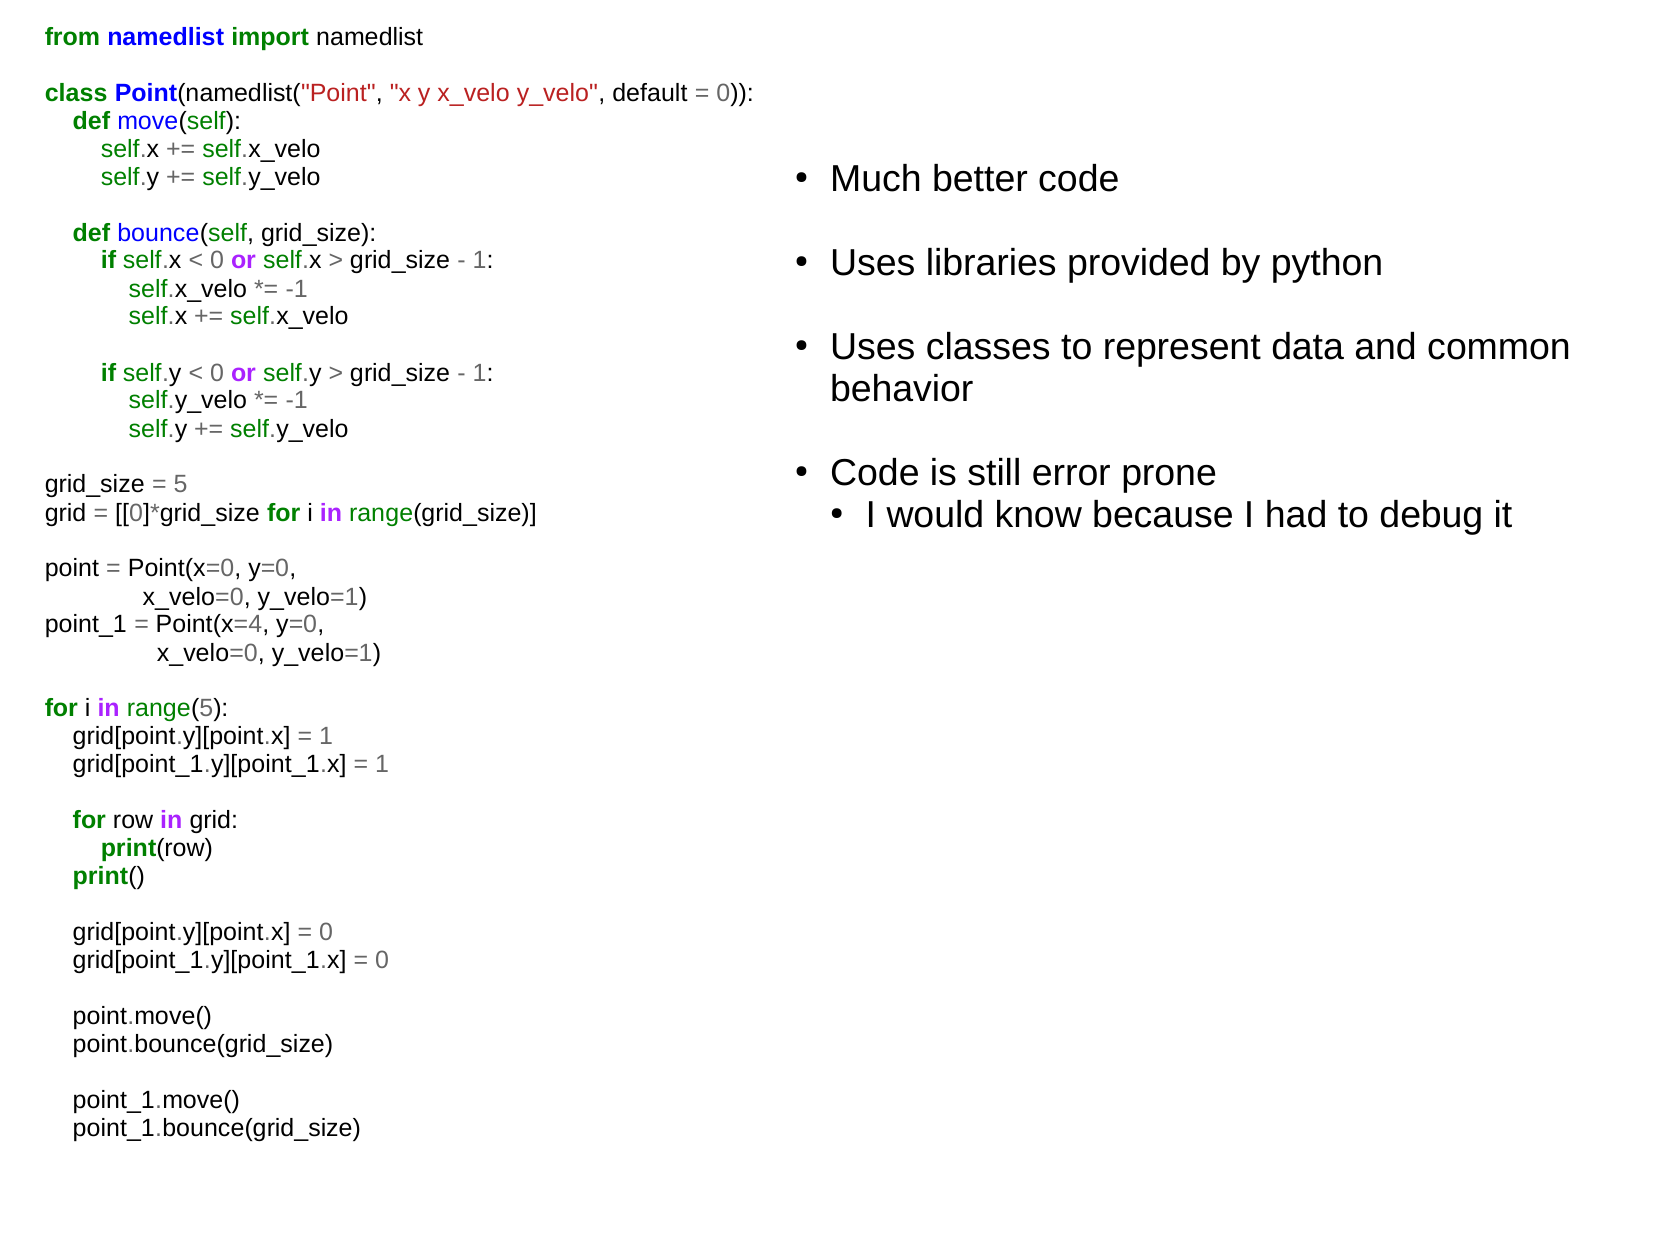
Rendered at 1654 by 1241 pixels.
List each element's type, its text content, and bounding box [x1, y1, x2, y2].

text_box from namedlist import namedlist class Point(namedlist("Point", "x y x_velo y_velo", default = 0)): def move(self): self.x += self.x_velo self.y += self.y_velo def bounce(self, grid_size): if self.x < 0 or self.x > grid_size - 1: self.x_velo *= -1 self.x += self.x_velo if self.y < 0 or self.y > grid_size - 1: self.y_velo *= -1 self.y += self.y_velo grid_size = 5 grid = [[0]*grid_size for i in range(grid_size)] point = Point(x=0, y=0, x_velo=0, y_velo=1) point_1 = Point(x=4, y=0, x_velo=0, y_velo=1) for i in range(5): grid[point.y][point.x] = 1 grid[point_1.y][point_1.x] = 1 for row in grid: print(row) print() grid[point.y][point.x] = 0 grid[point_1.y][point_1.x] = 0 point.move() point.bounce(grid_size) point_1.move() point_1.bounce(grid_size) [30, 15, 886, 1241]
text_box Much better code Uses libraries provided by python Uses classes to represent data and common behavior Code is still error prone I would know because I had to debug it [780, 150, 1621, 543]
